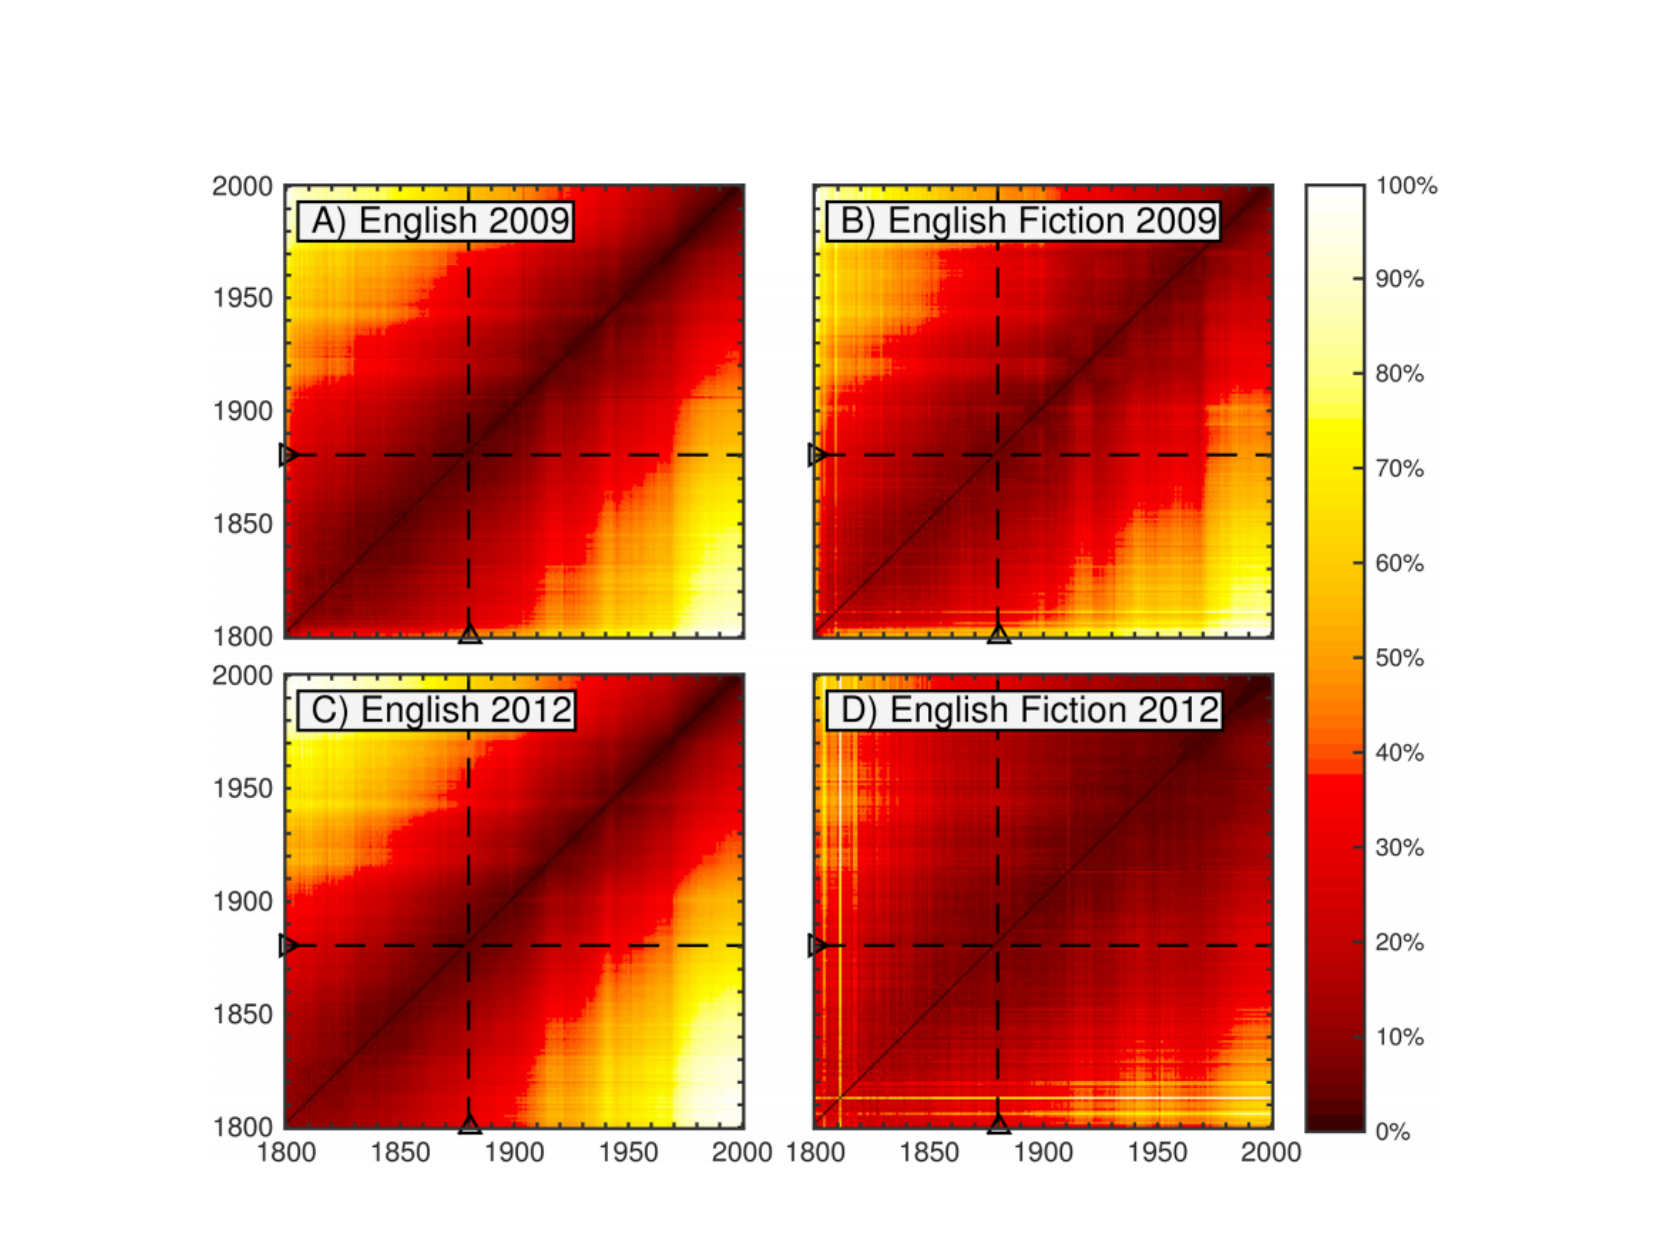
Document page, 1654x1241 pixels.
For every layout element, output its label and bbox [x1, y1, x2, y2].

picture [195, 147, 1447, 1171]
